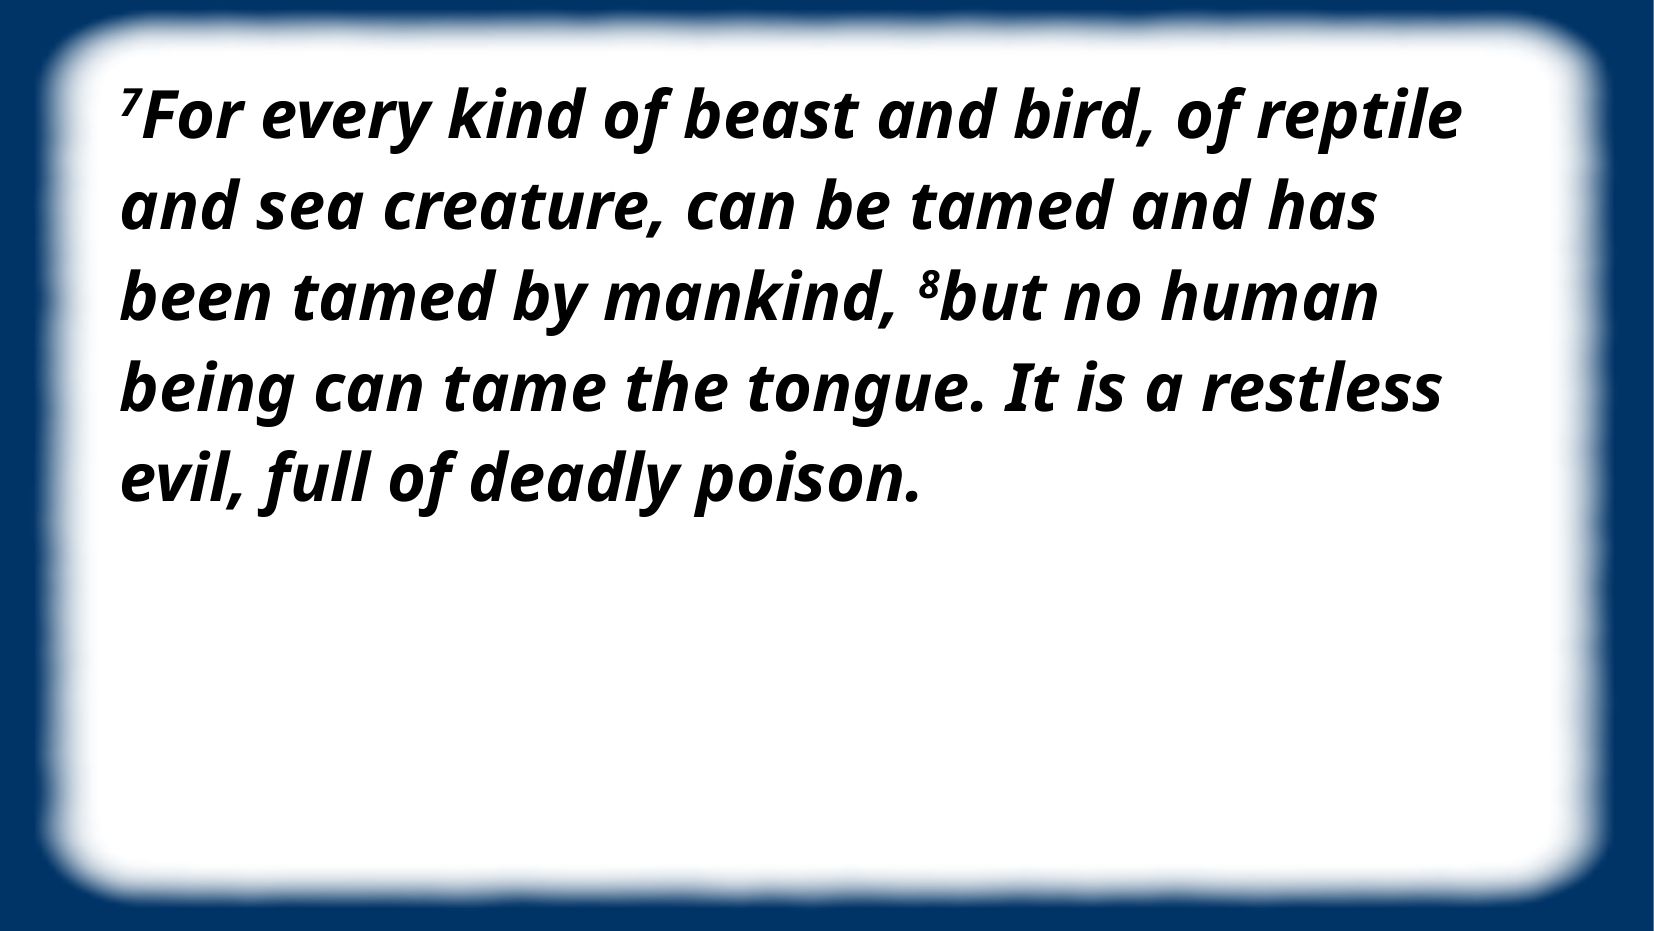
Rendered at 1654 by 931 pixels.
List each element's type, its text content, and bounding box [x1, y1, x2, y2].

picture [0, 0, 1654, 931]
text_box 7For every kind of beast and bird, of reptile and sea creature, can be tamed and has been tamed by mankind, 8but no human being can tame the tongue. It is a restless evil, full of deadly poison. [105, 60, 1546, 519]
